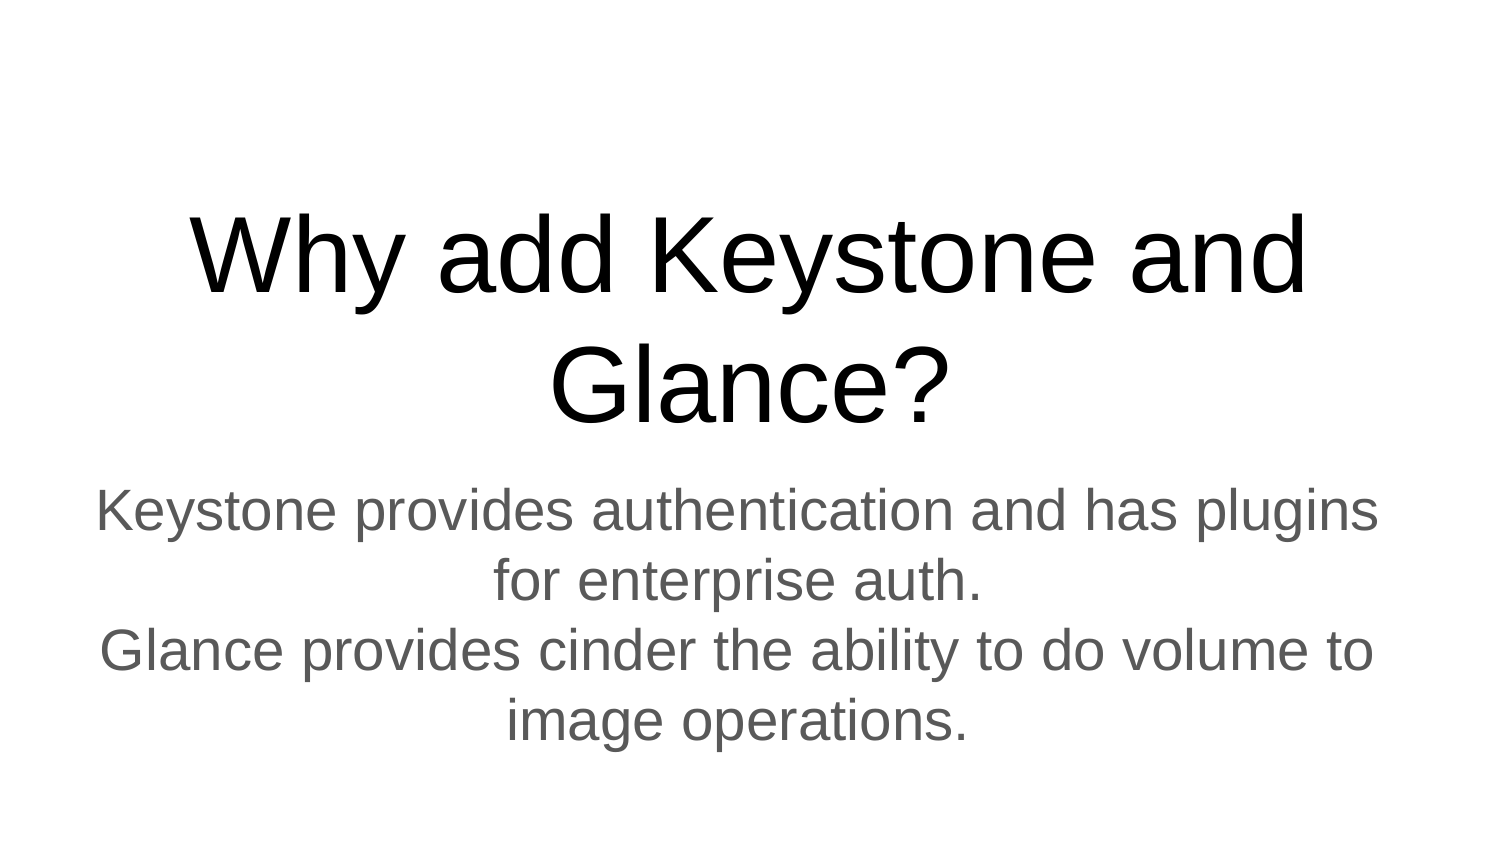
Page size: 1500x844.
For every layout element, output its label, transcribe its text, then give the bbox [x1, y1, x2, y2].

subtitle Keystone provides authentication and has plugins for enterprise auth. Glance provides cinder the ability to do volume to image operations. [64, 457, 1413, 616]
title Why add Keystone and Glance? [51, 122, 1449, 459]
